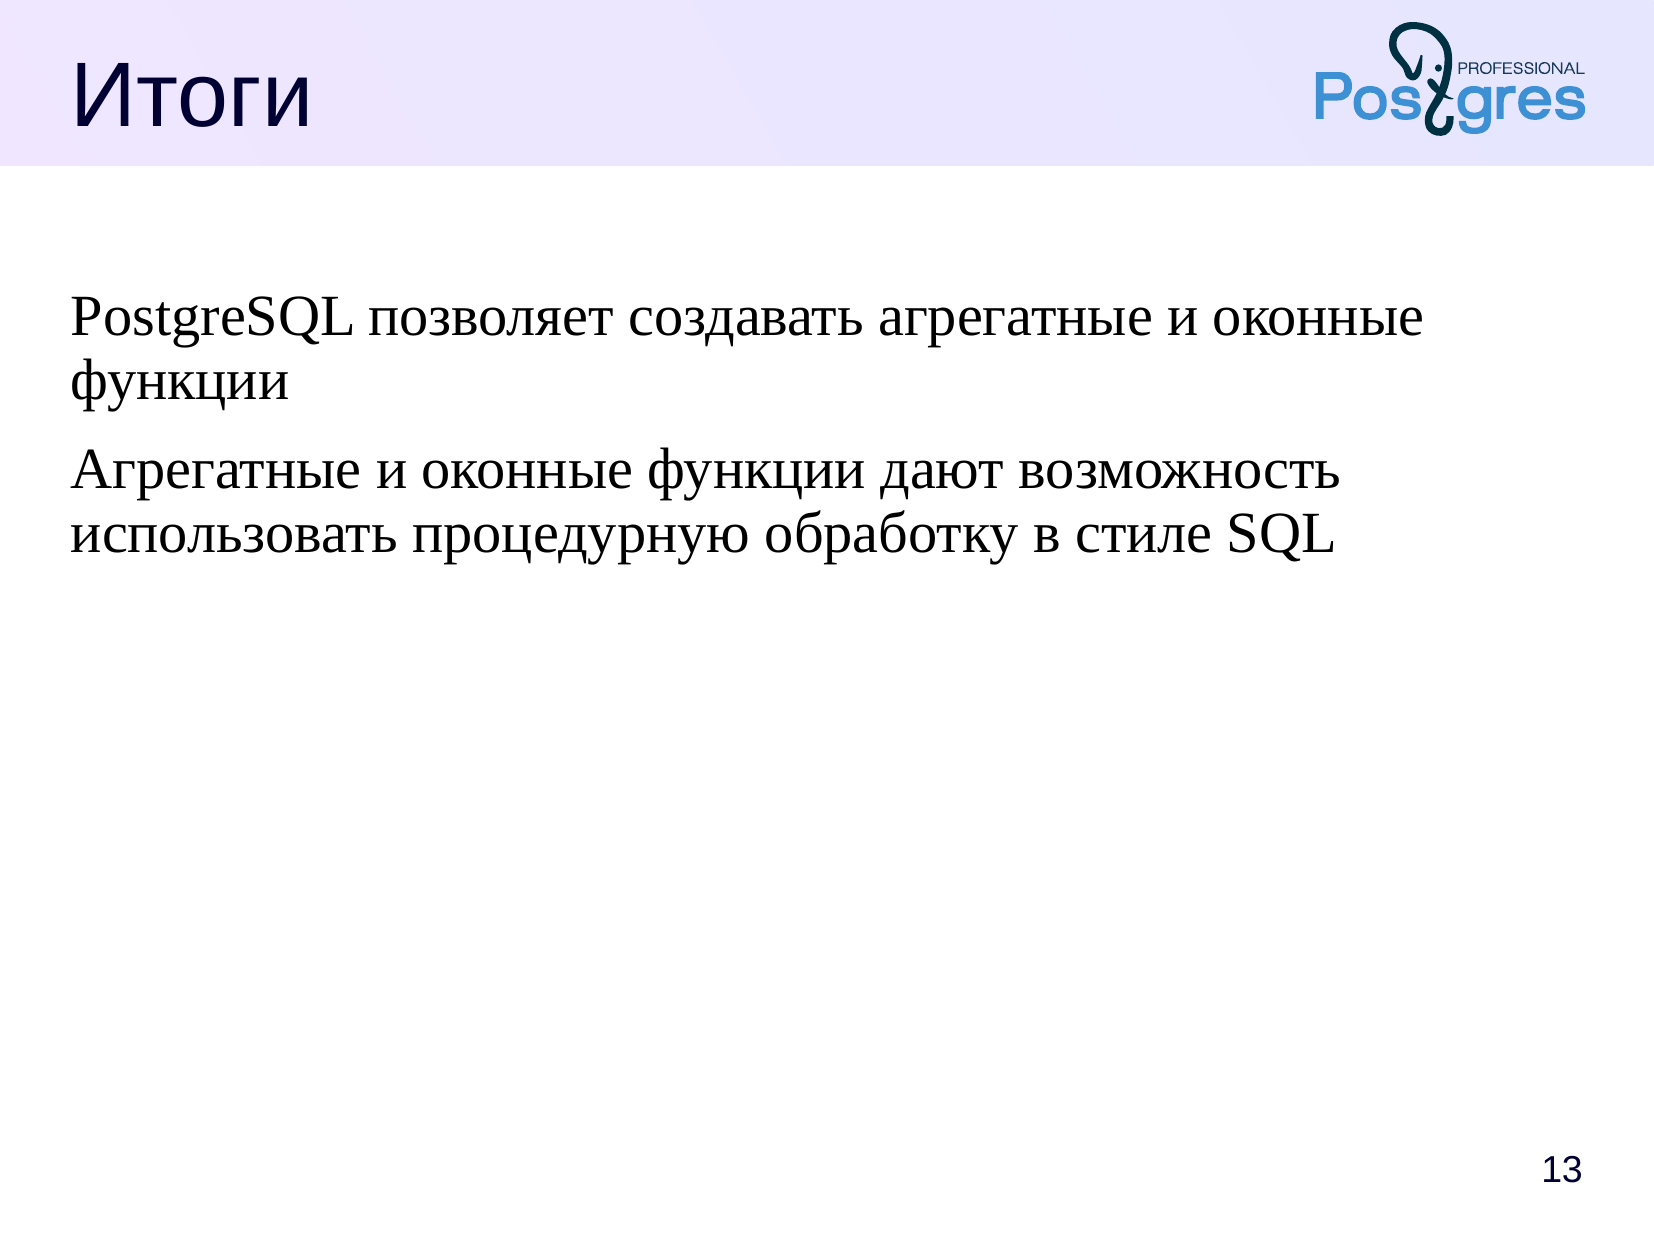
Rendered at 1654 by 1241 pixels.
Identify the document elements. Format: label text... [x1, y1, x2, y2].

list PostgreSQL позволяет создавать агрегатные и оконные функции Агрегатные и оконные функции дают возможность использовать процедурную обработку в стиле SQL [70, 283, 1583, 1134]
title Итоги [70, 43, 1241, 147]
